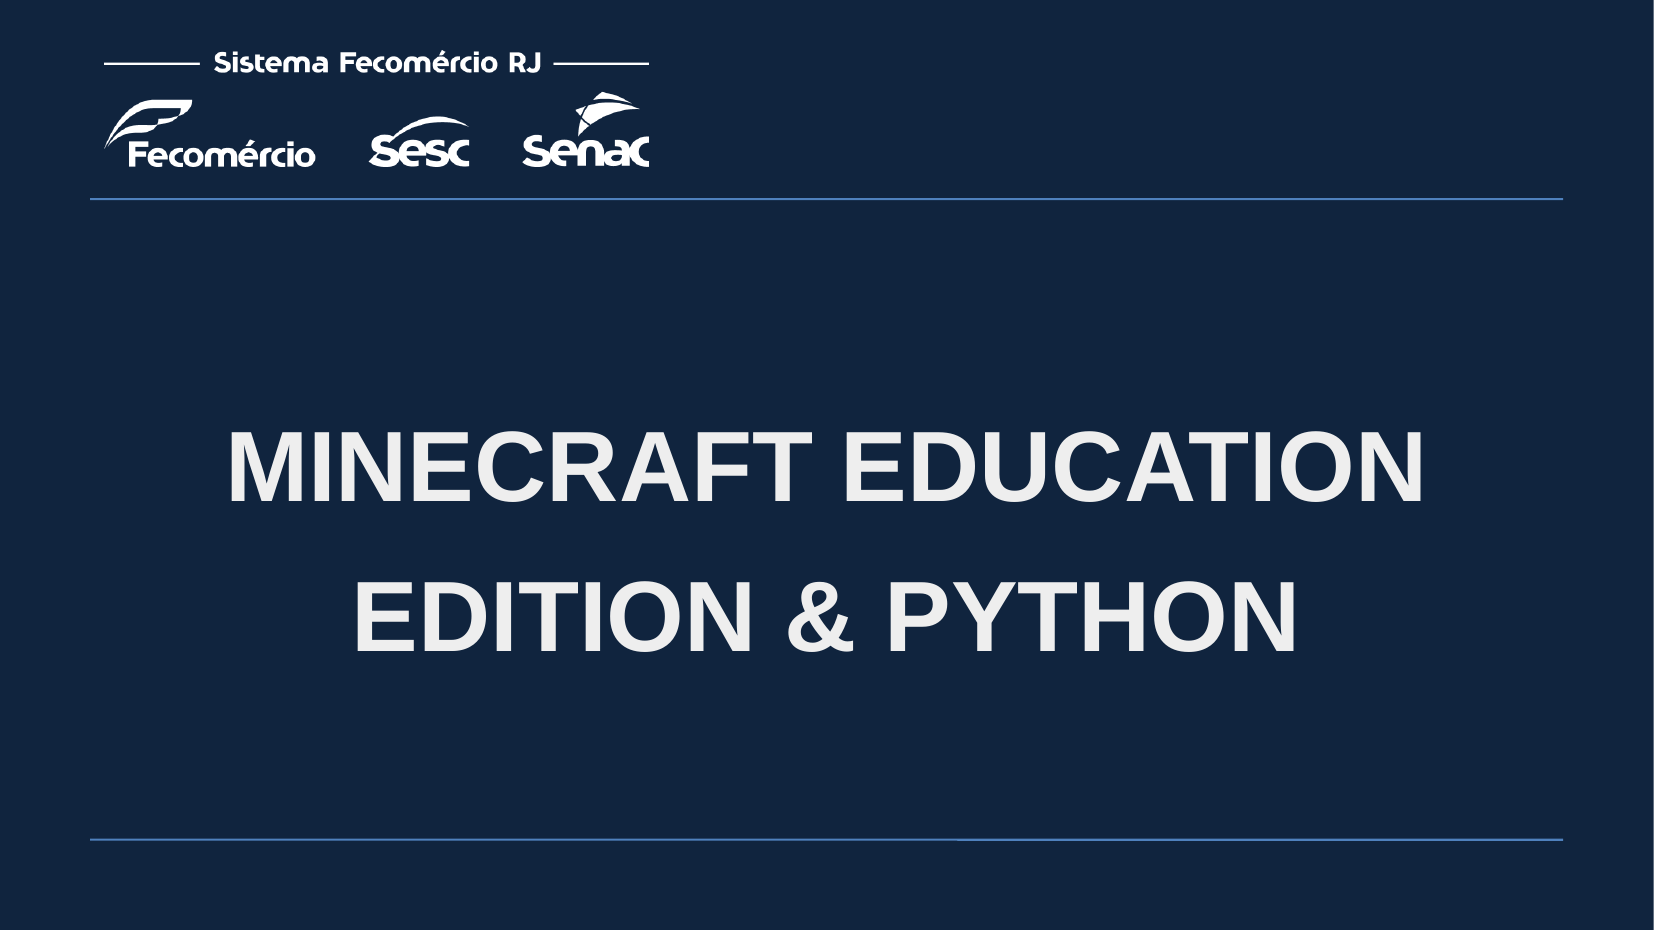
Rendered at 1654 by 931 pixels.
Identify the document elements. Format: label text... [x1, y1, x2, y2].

text_box MINECRAFT EDUCATION EDITION & PYTHON [94, 206, 1559, 836]
picture [104, 50, 649, 167]
